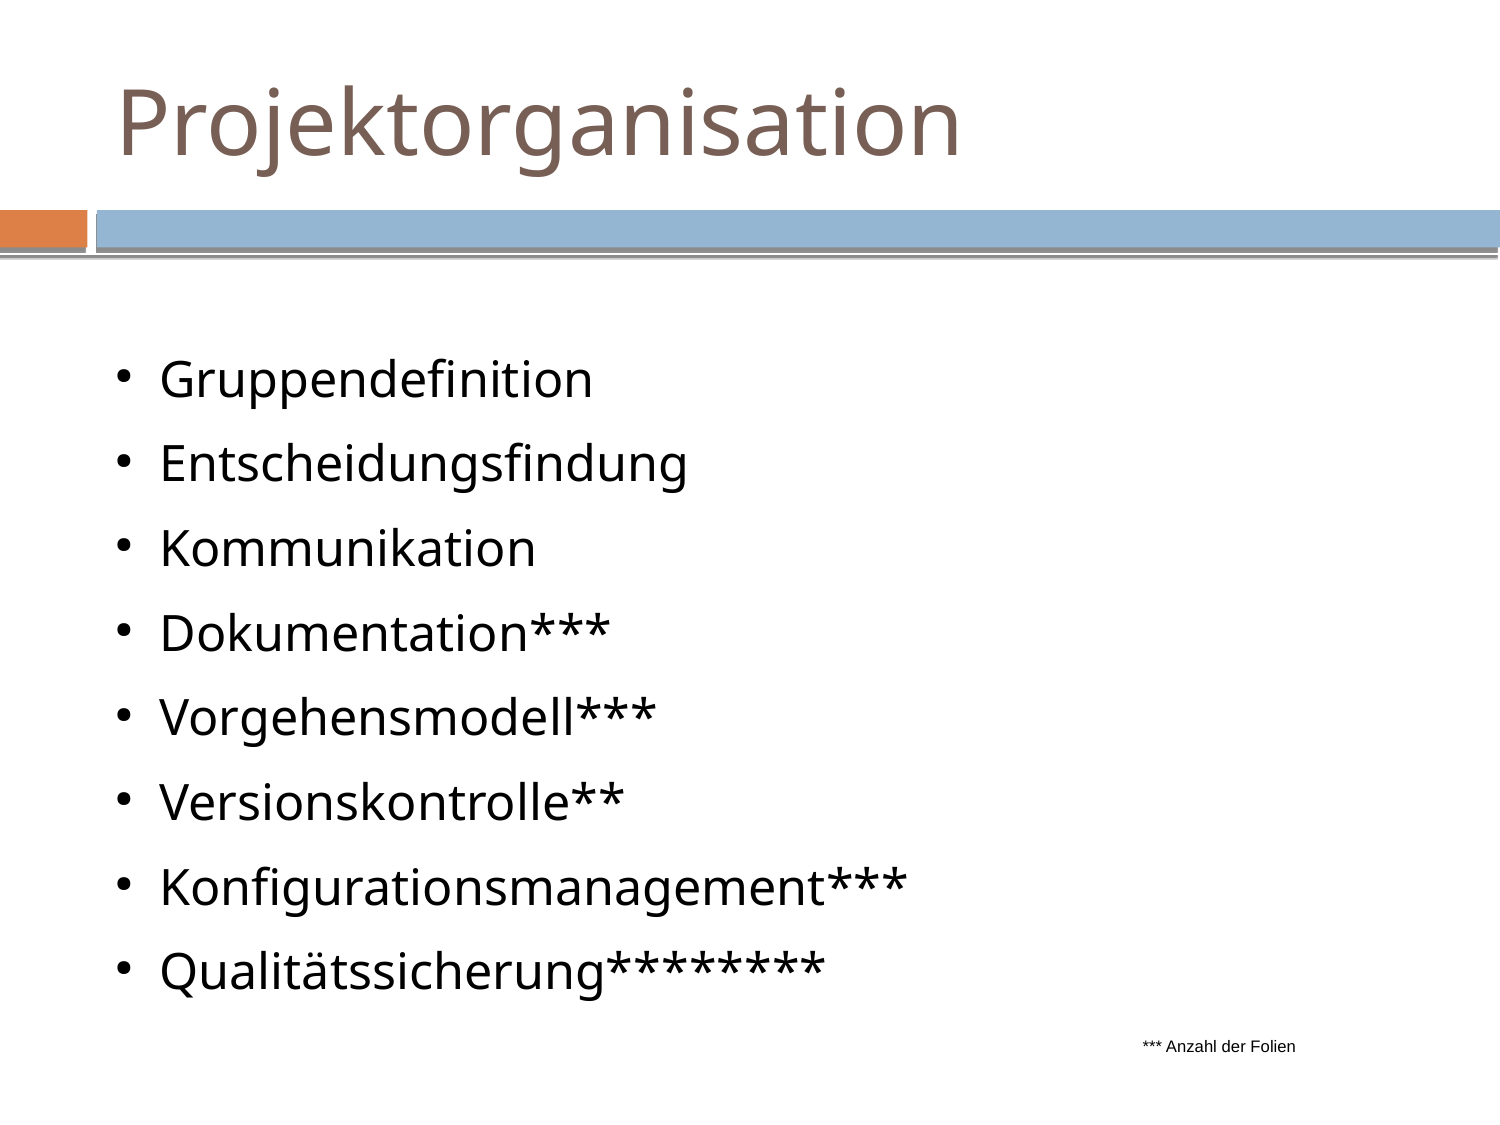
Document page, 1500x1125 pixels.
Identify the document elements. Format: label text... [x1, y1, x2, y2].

list Gruppendefinition Entscheidungsfindung Kommunikation Dokumentation*** Vorgehensmodell*** Versionskontrolle** Konfigurationsmanagement*** Qualitätssicherung******** [100, 262, 1438, 1000]
title Projektorganisation [100, 37, 1438, 200]
text_box *** Anzahl der Folien [1128, 1029, 1463, 1069]
